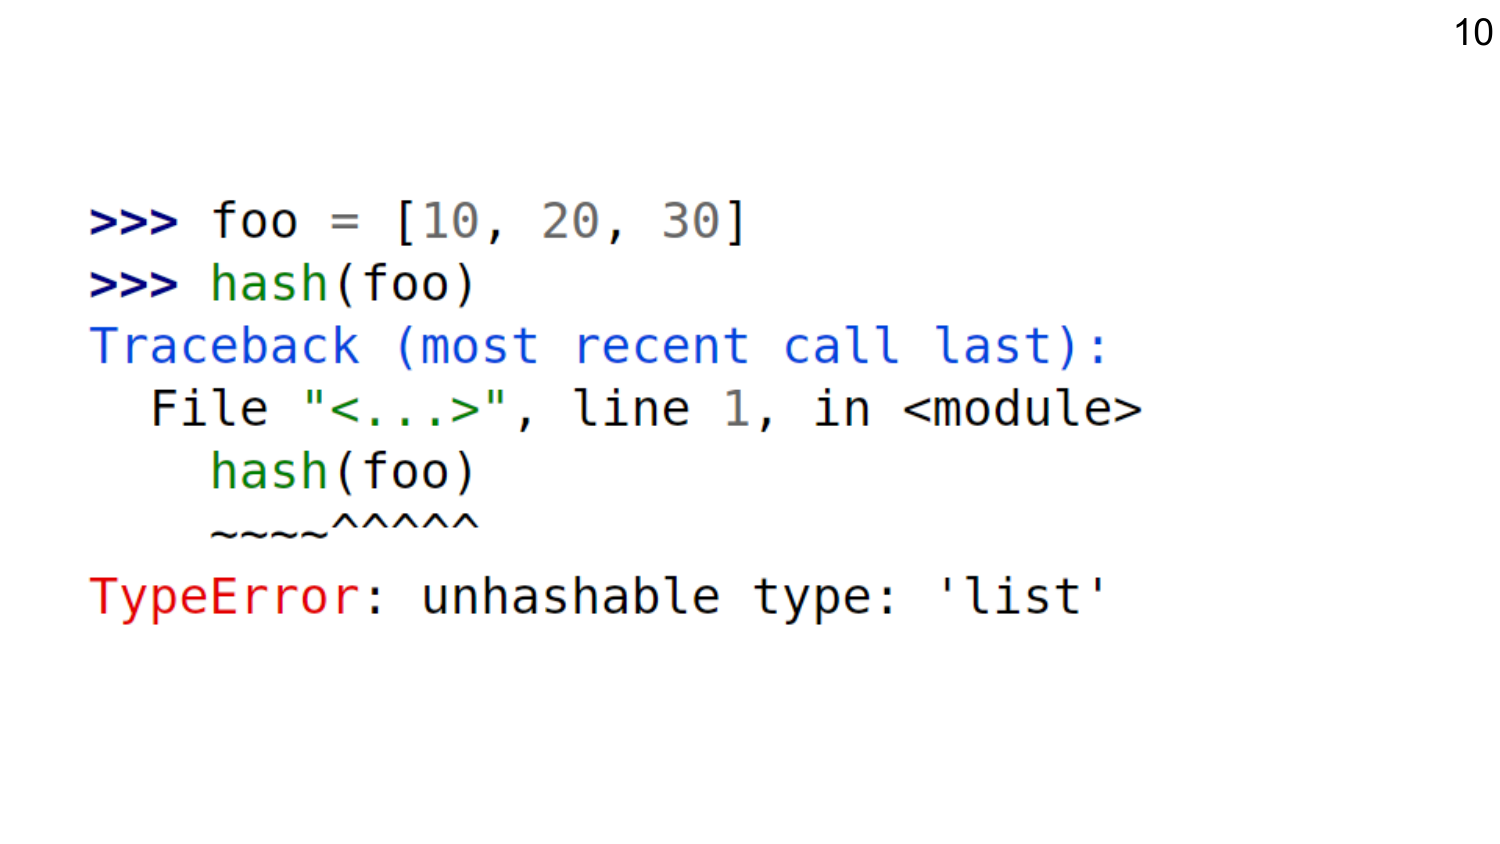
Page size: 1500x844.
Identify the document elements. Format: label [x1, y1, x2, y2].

picture [67, 188, 1157, 653]
